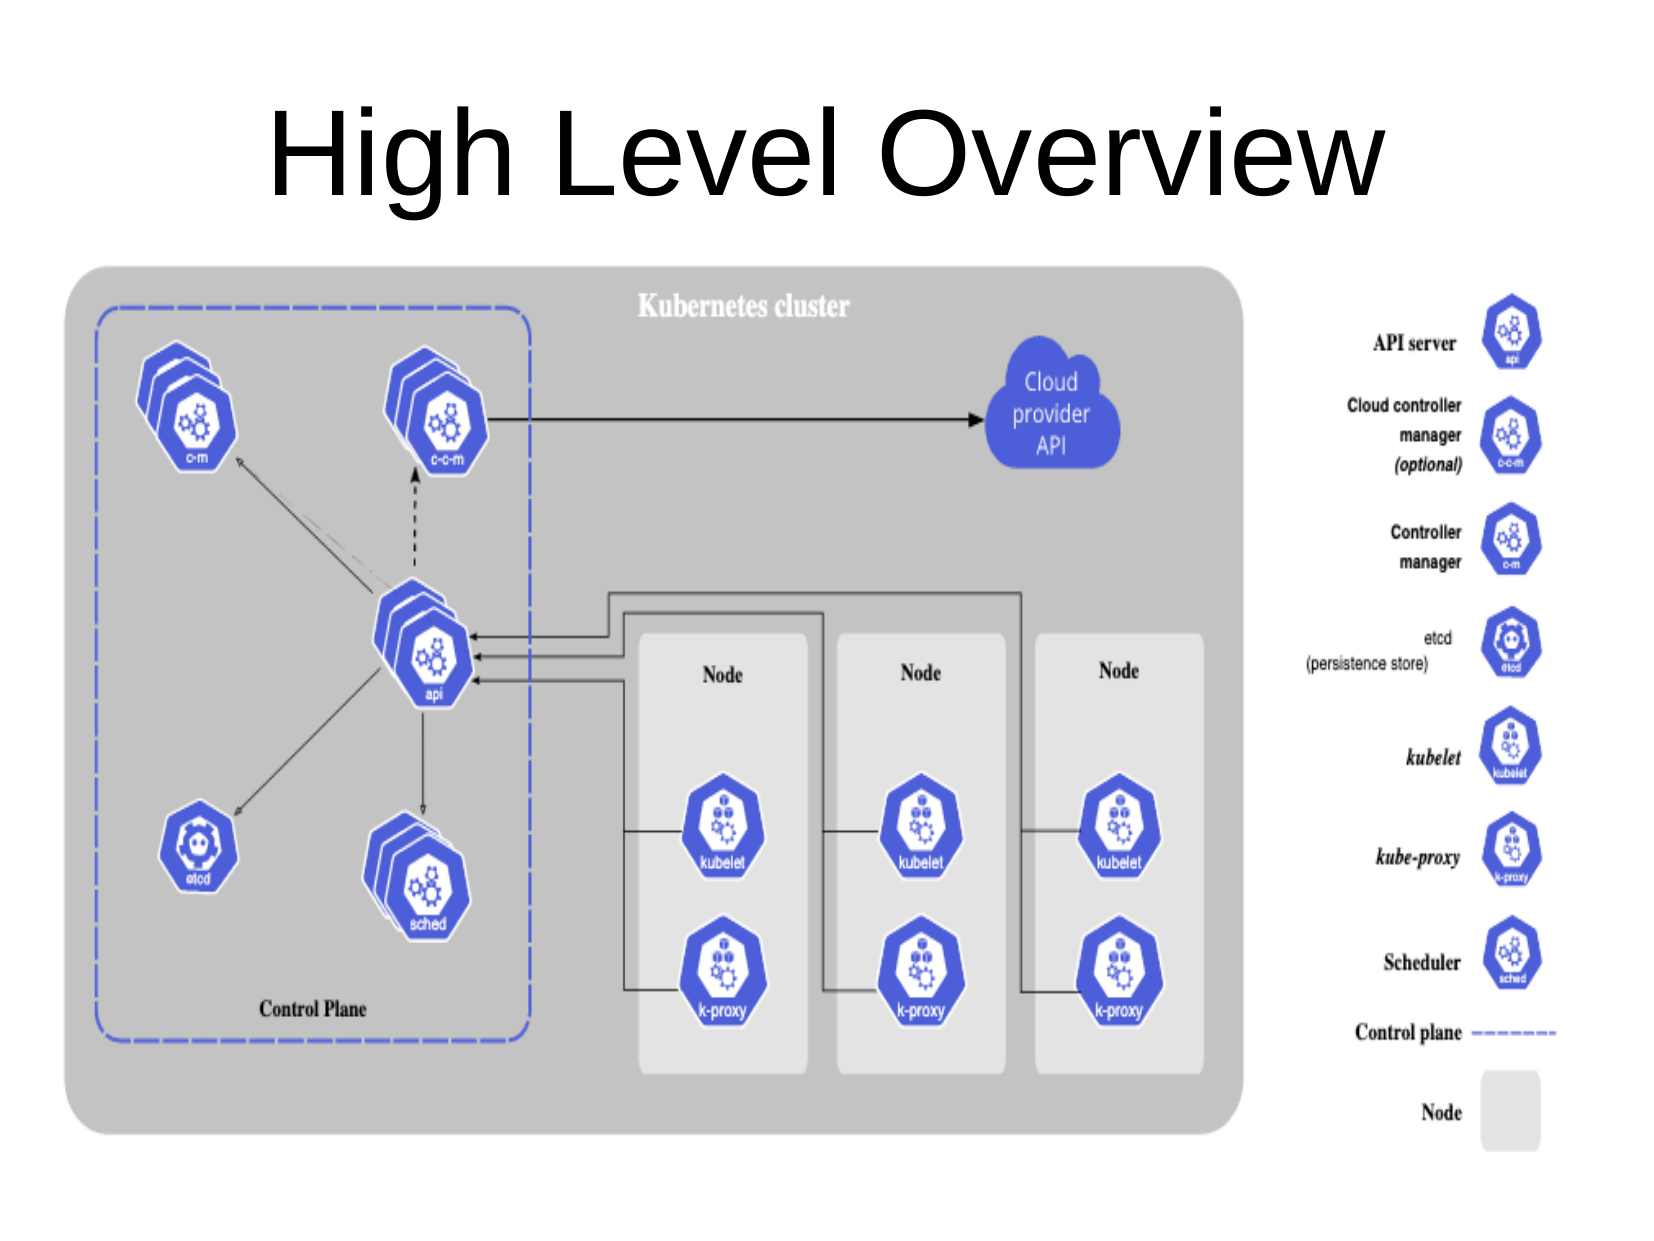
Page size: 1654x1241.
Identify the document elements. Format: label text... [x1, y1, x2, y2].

title High Level Overview [82, 49, 1571, 239]
picture [15, 239, 1636, 1221]
